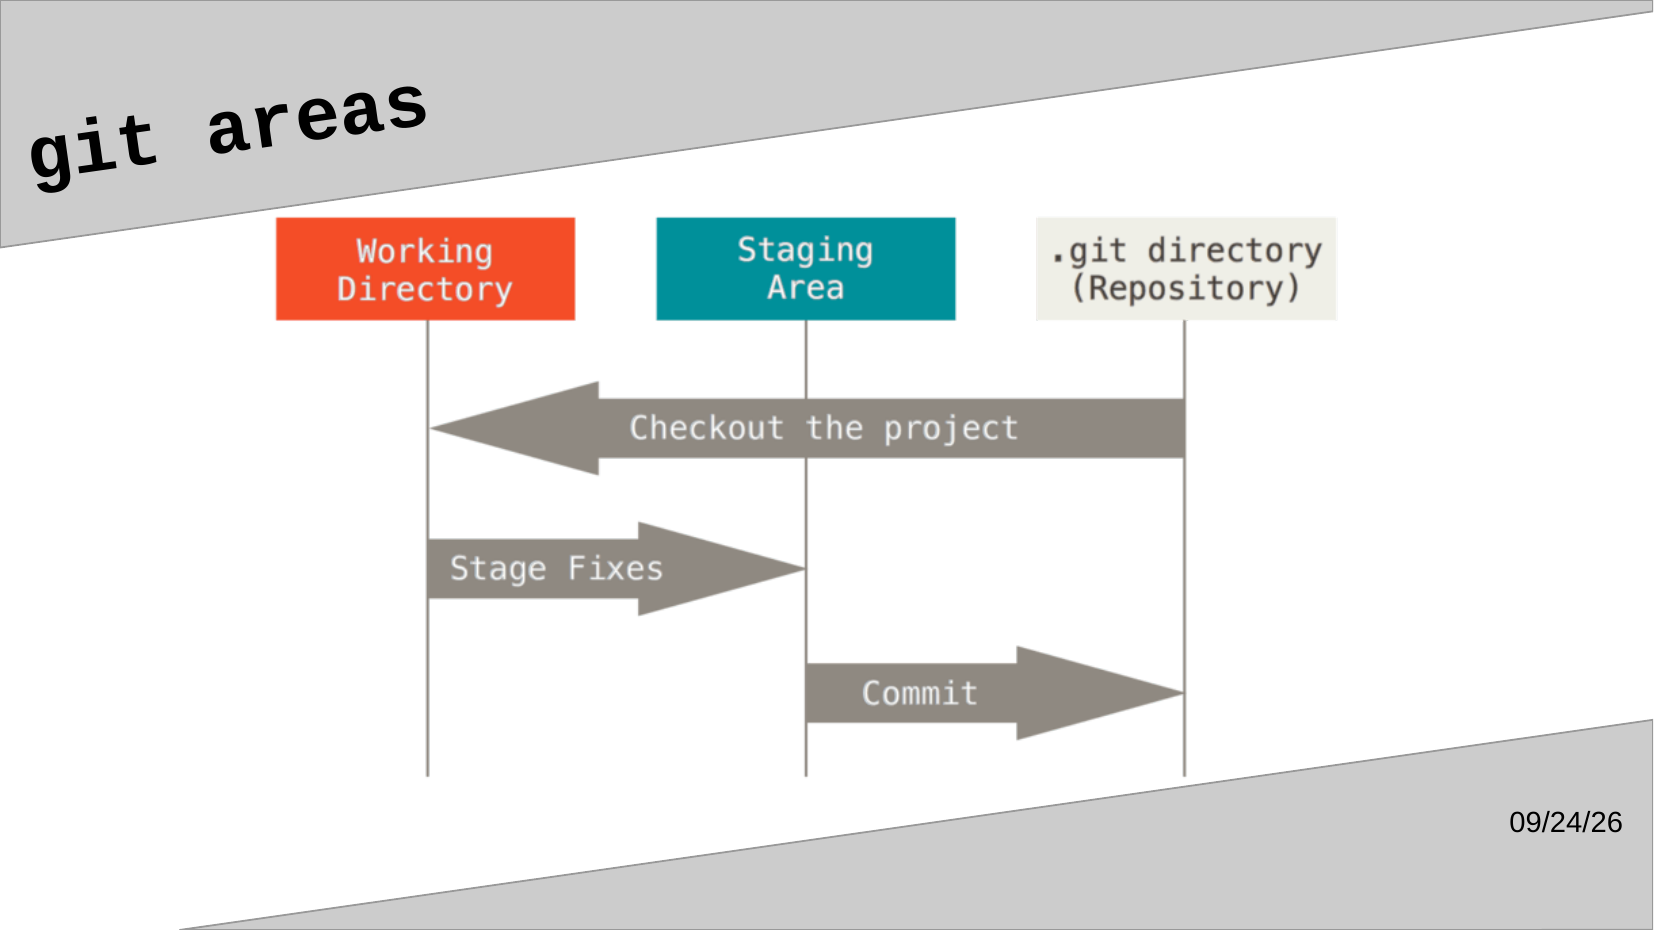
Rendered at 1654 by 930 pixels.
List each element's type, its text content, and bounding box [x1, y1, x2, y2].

title git areas [16, 0, 1501, 239]
picture [267, 207, 1351, 804]
